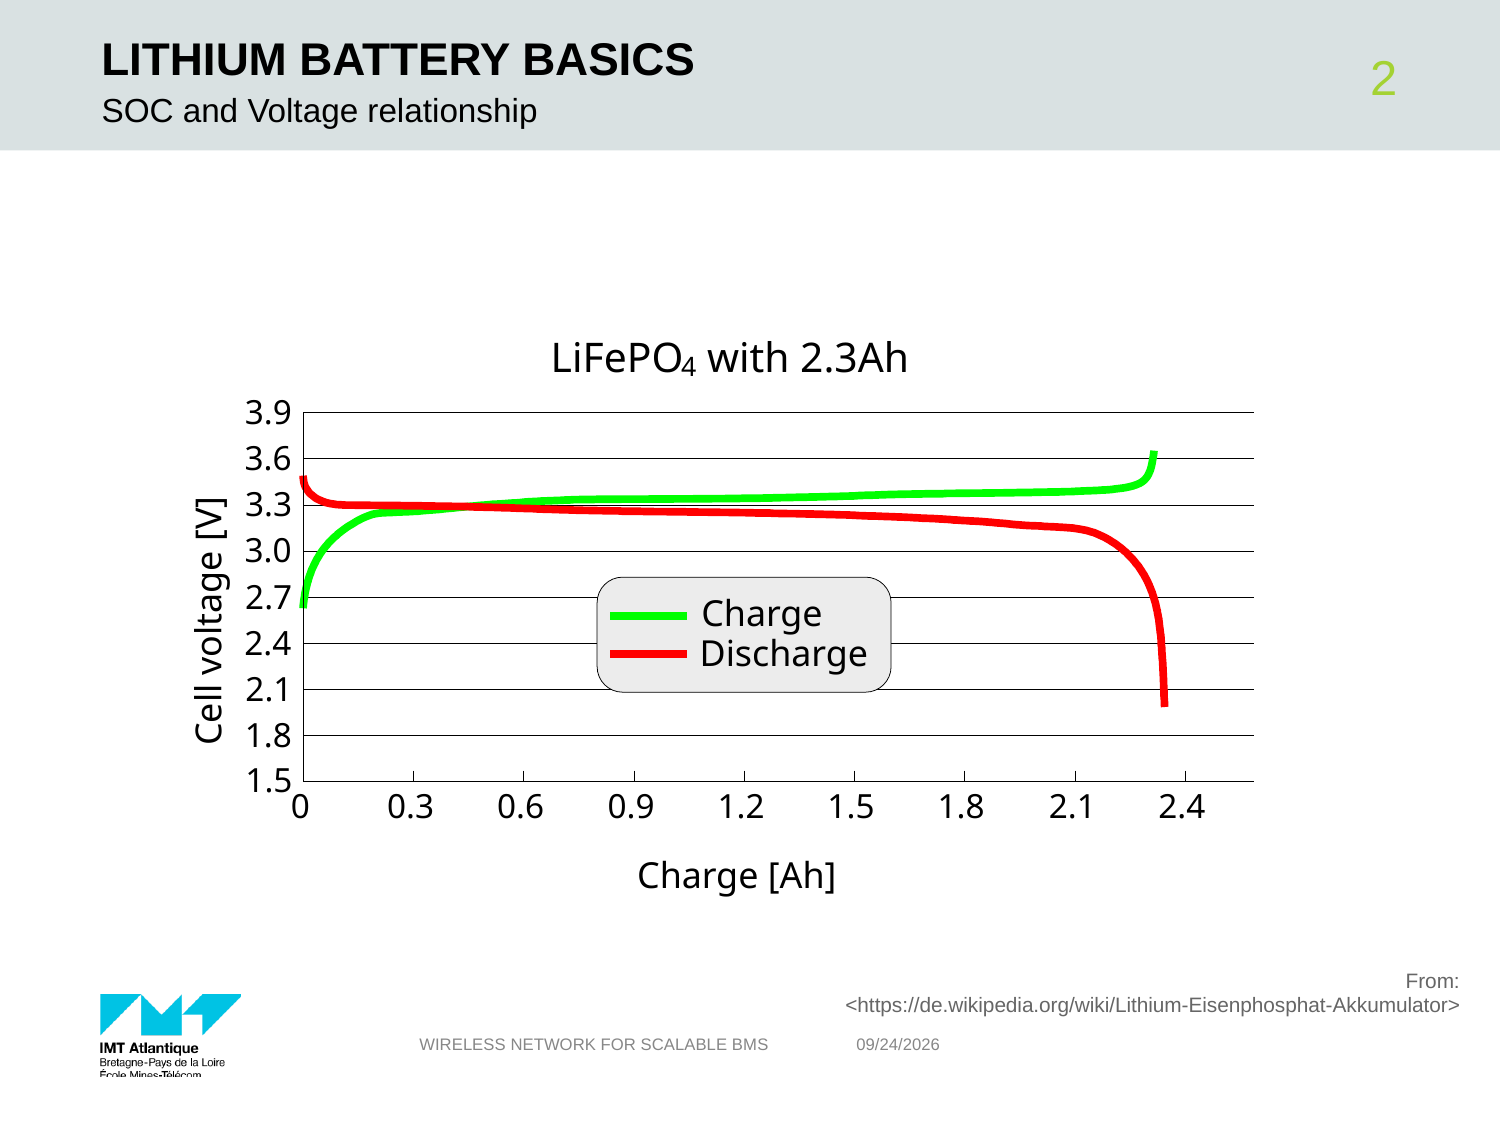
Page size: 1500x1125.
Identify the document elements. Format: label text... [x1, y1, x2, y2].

title Lithium battery basics [101, 0, 1252, 85]
text_box From: <https://de.wikipedia.org/wiki/Lithium-Eisenphosphat-Akkumulator> [830, 962, 1475, 1025]
text_box 03/15/2018 [856, 994, 1247, 1054]
slide_number <numéro> [1290, 42, 1398, 110]
list SOC and Voltage relationship [101, 88, 1254, 150]
text_box Wireless Network for Scalable BMS [419, 994, 809, 1054]
picture [172, 290, 1328, 917]
